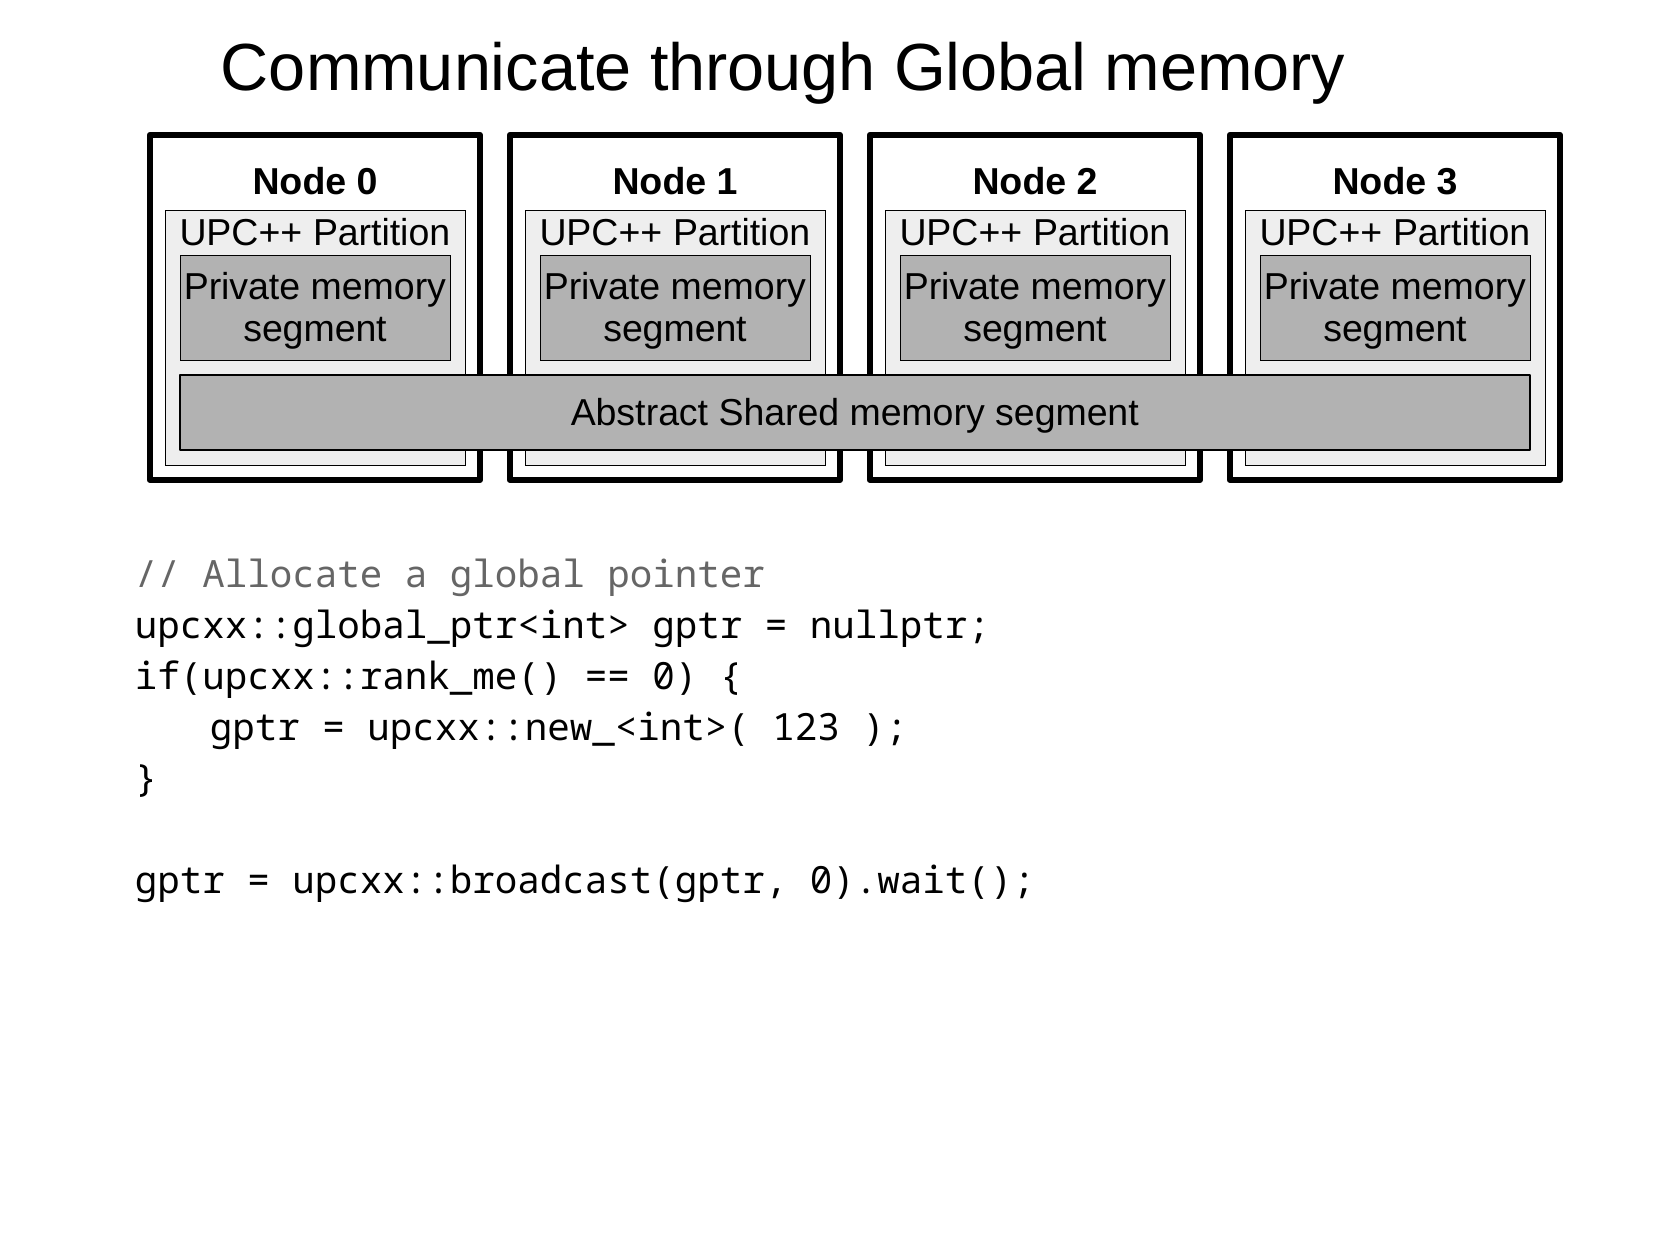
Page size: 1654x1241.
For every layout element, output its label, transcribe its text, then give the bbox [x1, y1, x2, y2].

text_box Node 0 [150, 135, 481, 481]
text_box Private memory segment [180, 255, 451, 361]
text_box Private memory segment [900, 255, 1171, 361]
text_box Abstract Shared memory segment [180, 375, 1531, 451]
text_box Node 1 [510, 135, 841, 375]
text_box UPC++ Partition [165, 210, 466, 466]
text_box Node 2 [870, 135, 1201, 375]
text_box Node 3 [1230, 135, 1561, 481]
list Communicate through Global memory [150, 30, 1561, 106]
text_box UPC++ Partition [1245, 210, 1546, 466]
text_box // Allocate a global pointer upcxx::global_ptr<int> gptr = nullptr; if(upcxx::rank_me() == 0) { gptr = upcxx::new_<int>( 123 ); } gptr = upcxx::broadcast(gptr, 0).wait(); [120, 540, 1654, 855]
text_box Private memory segment [540, 255, 811, 361]
text_box UPC++ Partition [885, 451, 1186, 466]
text_box UPC++ Partition [525, 451, 826, 466]
text_box UPC++ Partition [525, 210, 826, 375]
text_box Node 2 [870, 451, 1201, 481]
text_box UPC++ Partition [885, 210, 1186, 375]
text_box Private memory segment [1260, 255, 1531, 361]
text_box Node 1 [510, 451, 841, 481]
